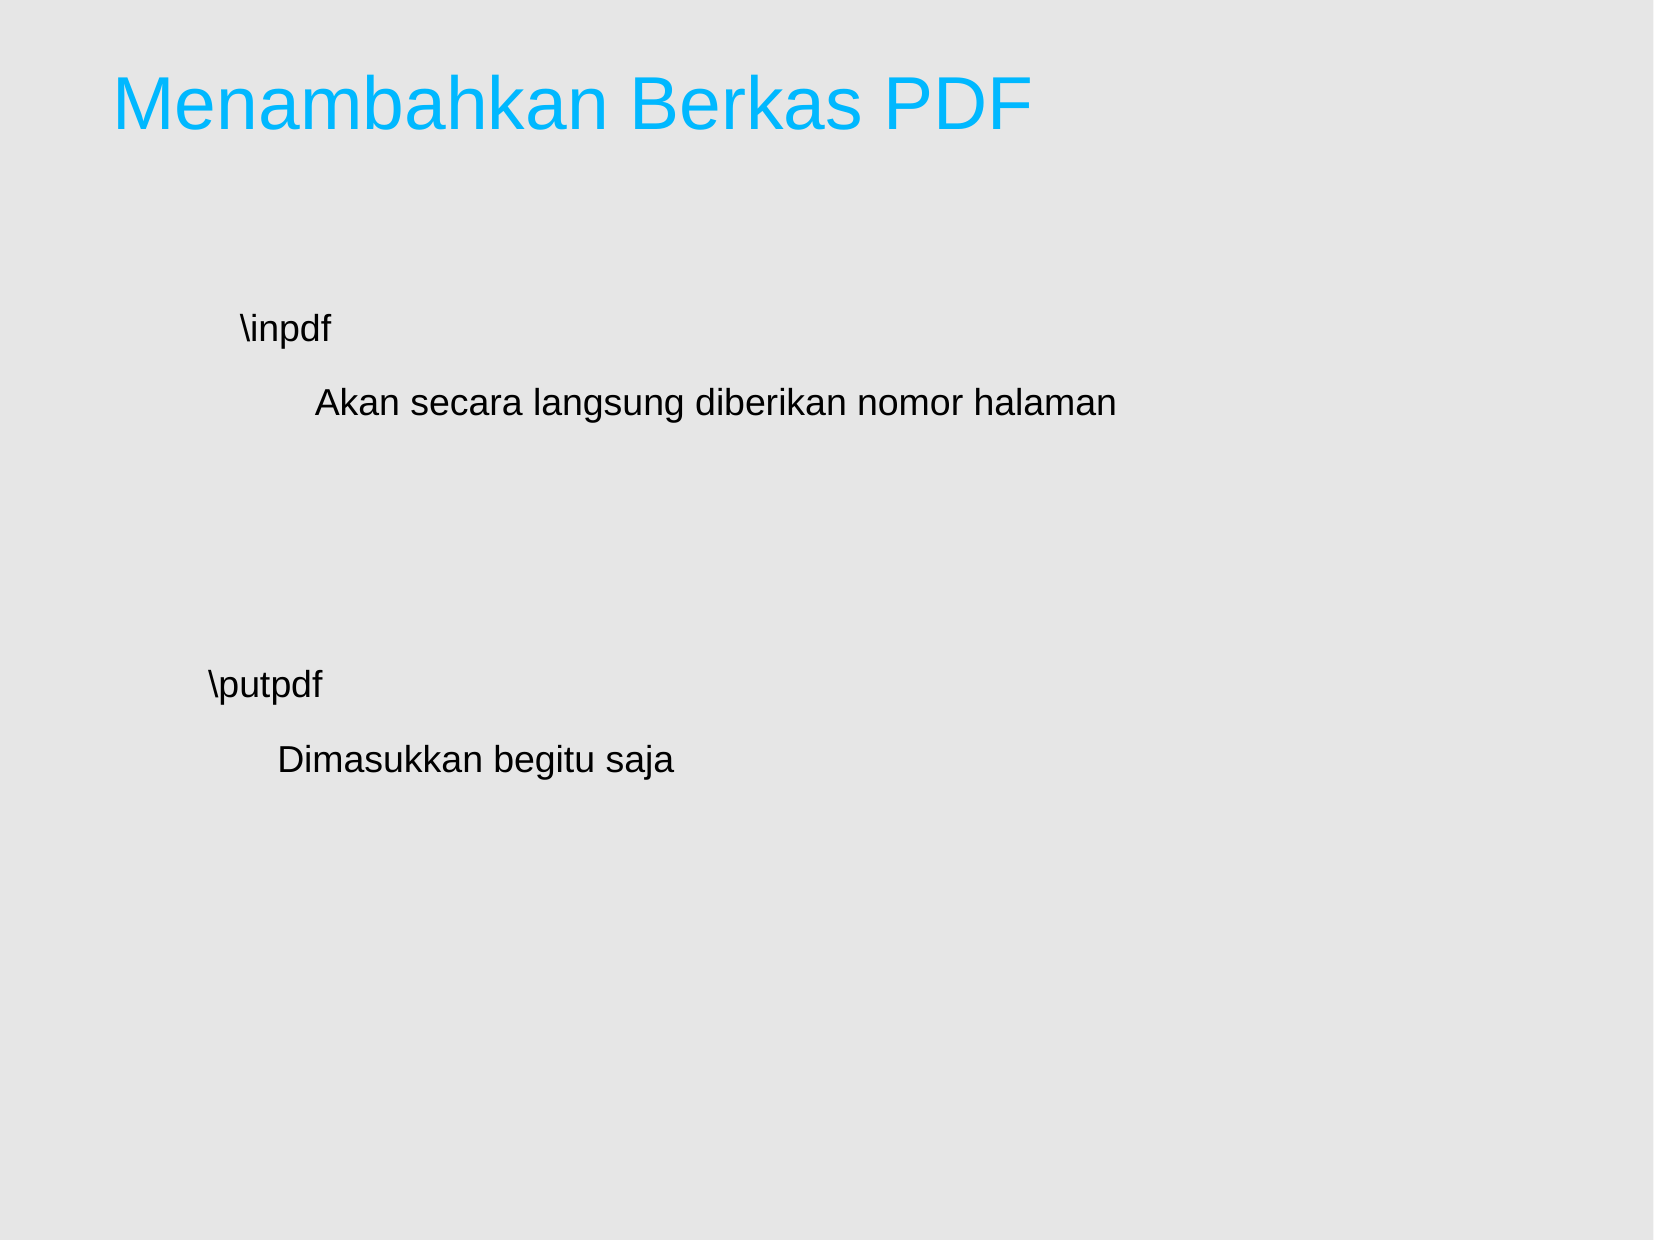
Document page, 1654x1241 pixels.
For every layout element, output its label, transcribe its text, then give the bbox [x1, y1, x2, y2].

text_box \inpdf [225, 300, 347, 357]
title Menambahkan Berkas PDF [112, 56, 1571, 151]
text_box Akan secara langsung diberikan nomor halaman [300, 374, 1132, 432]
text_box Dimasukkan begitu saja [262, 730, 690, 788]
text_box \putpdf [193, 655, 338, 713]
